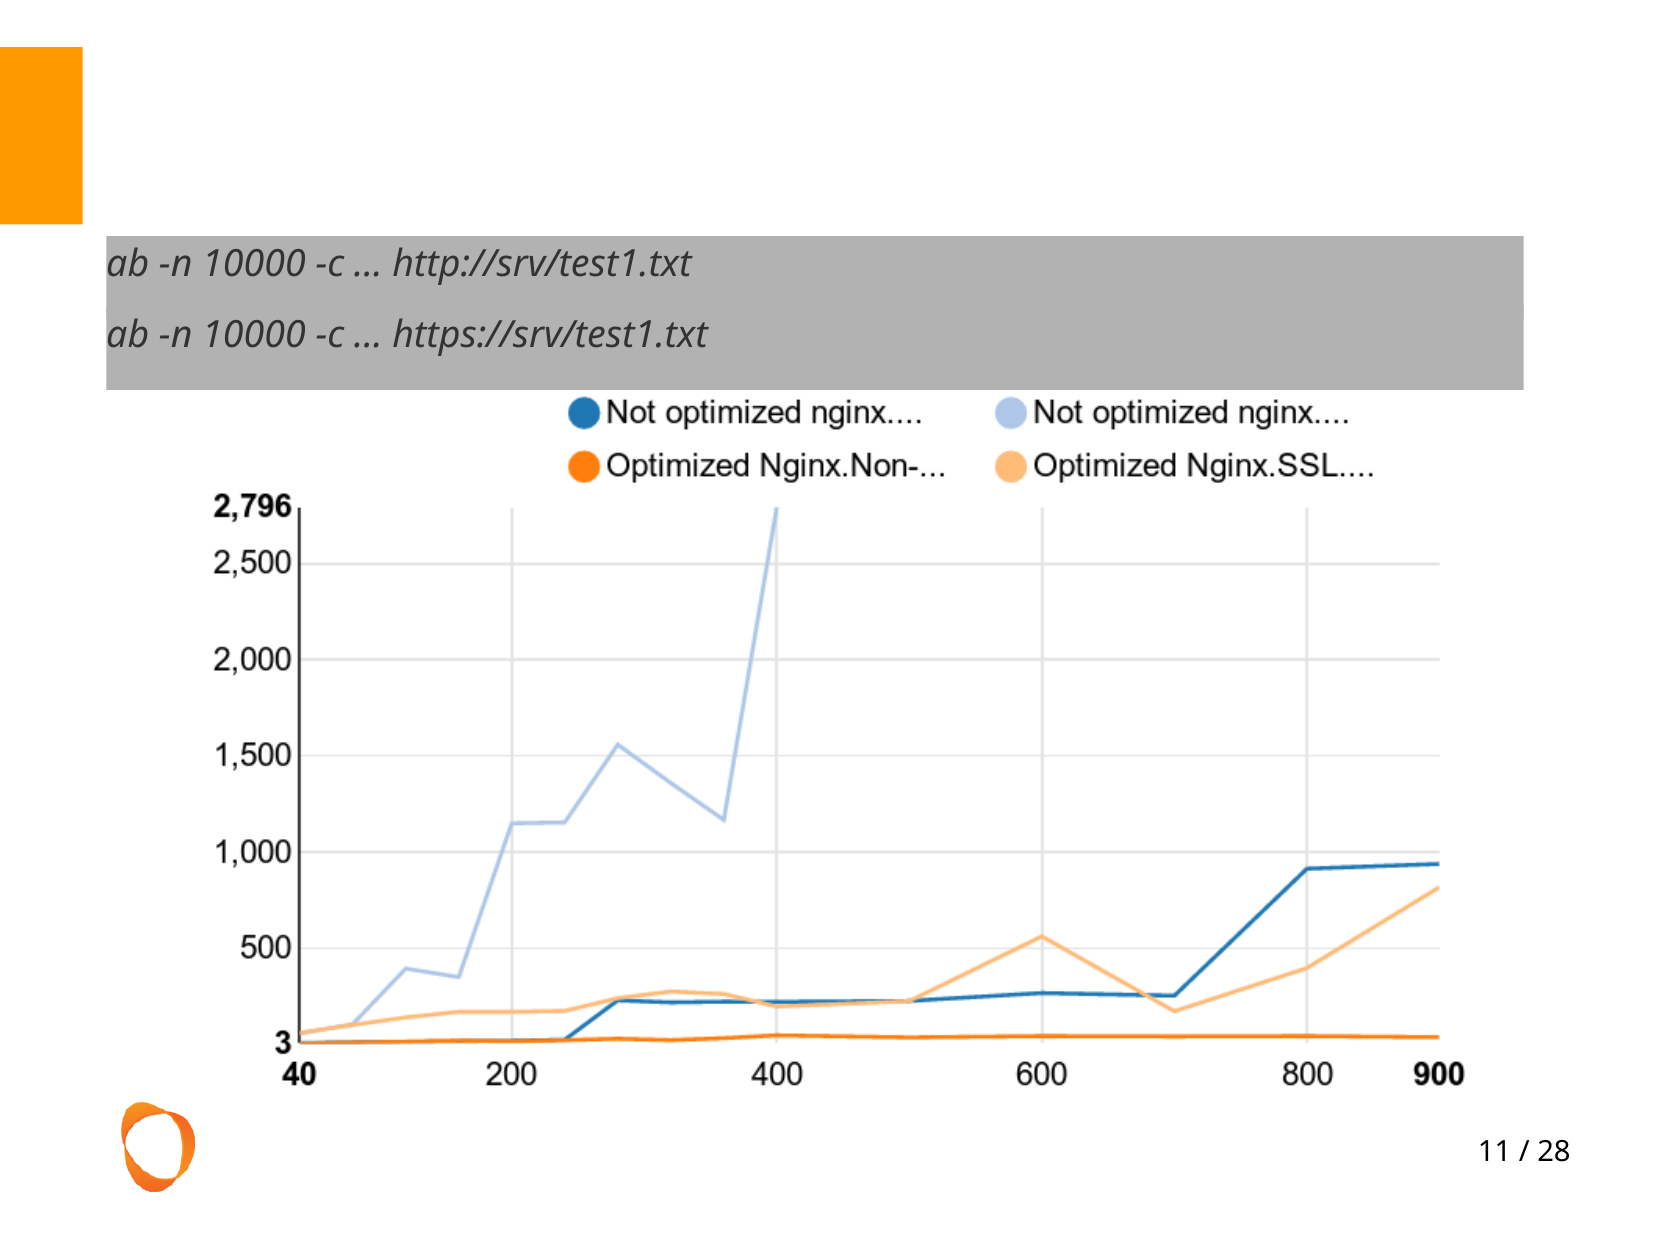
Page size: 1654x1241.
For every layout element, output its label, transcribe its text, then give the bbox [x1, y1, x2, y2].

list ab -n 10000 -c ... http://srv/test1.txt [106, 236, 1524, 307]
picture [118, 1101, 196, 1193]
picture [140, 390, 1501, 1099]
list ab -n 10000 -c ... https://srv/test1.txt [106, 307, 1524, 390]
